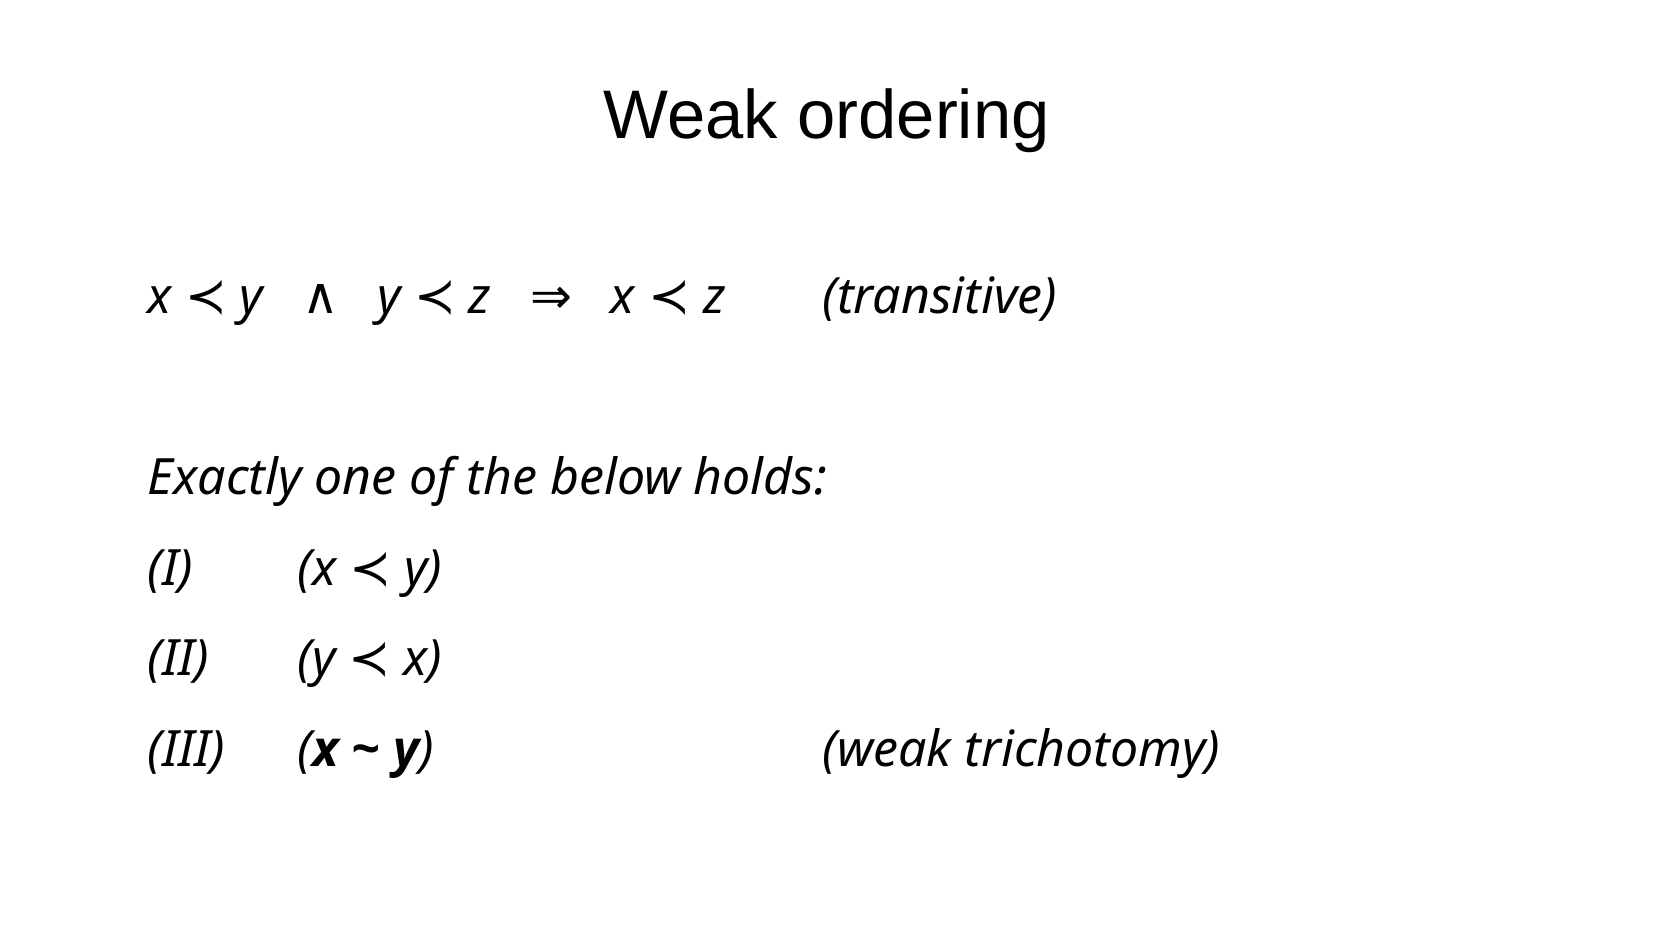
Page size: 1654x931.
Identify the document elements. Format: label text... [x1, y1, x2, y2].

title Weak ordering [82, 37, 1571, 193]
list x ≺ y ∧ y ≺ z ⇒ x ≺ z (transitive) Exactly one of the below holds: (I) (x ≺ y) (II) (y ≺ x) (III) (x ~ y) (weak trichotomy) [76, 260, 1565, 931]
